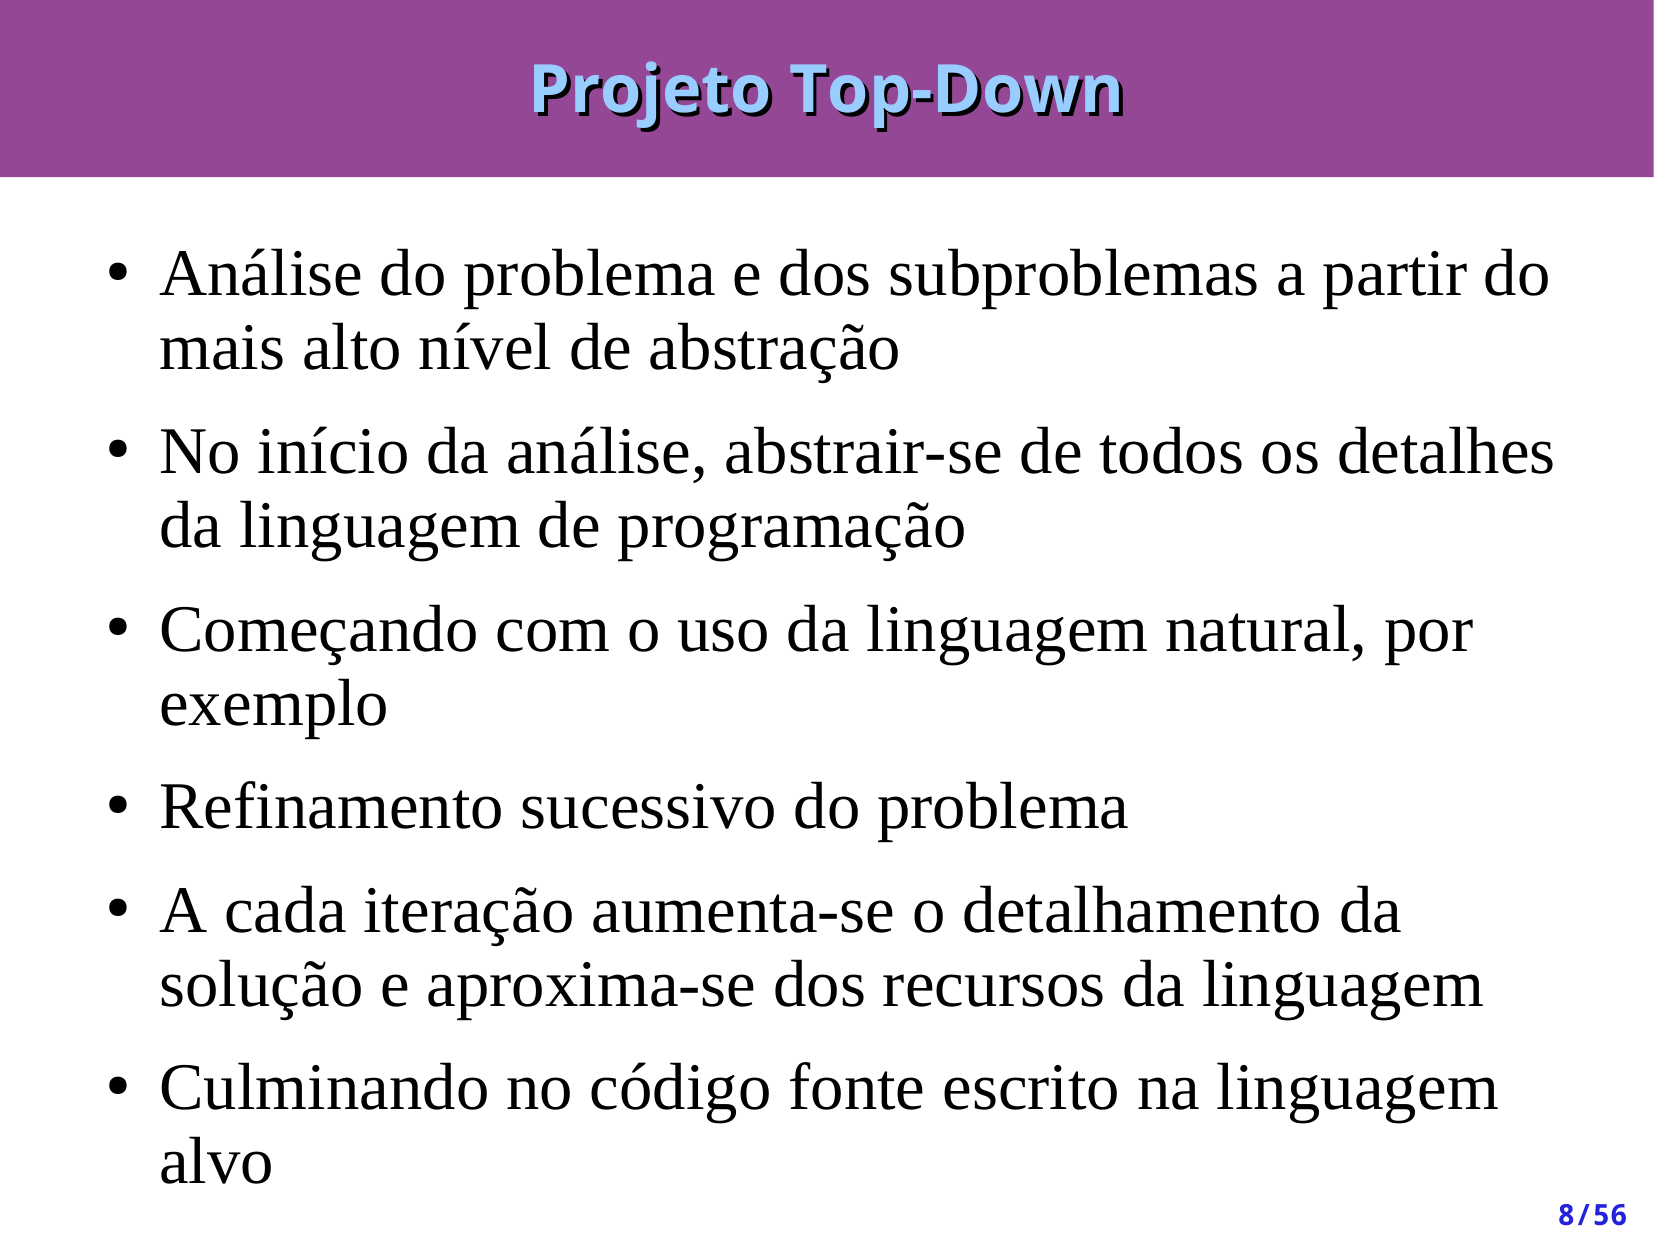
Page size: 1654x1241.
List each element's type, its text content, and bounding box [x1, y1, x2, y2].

list Análise do problema e dos subproblemas a partir do mais alto nível de abstração No início da análise, abstrair-se de todos os detalhes da linguagem de programação Começando com o uso da linguagem natural, por exemplo Refinamento sucessivo do problema A cada iteração aumenta-se o detalhamento da solução e aproxima-se dos recursos da linguagem Culminando no código fonte escrito na linguagem alvo [88, 236, 1577, 1199]
title Projeto Top-Down [82, 0, 1571, 176]
